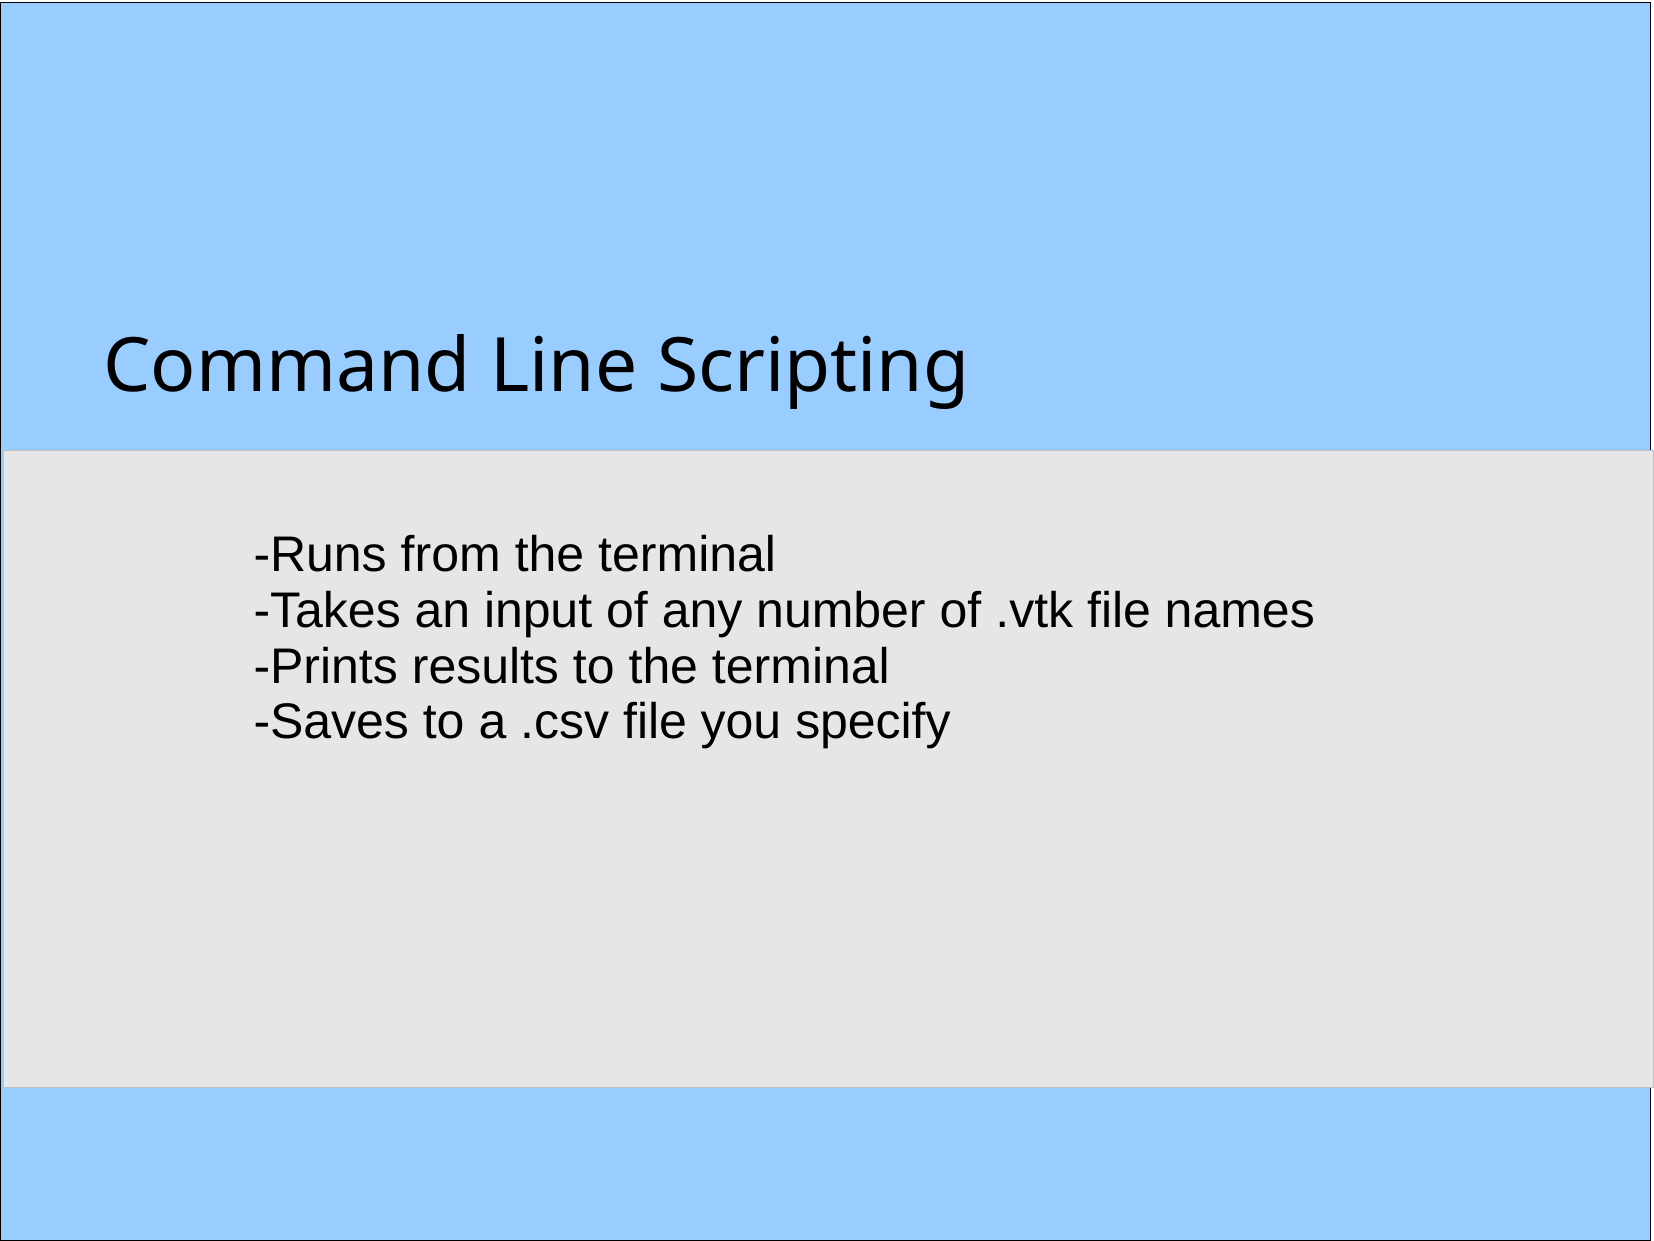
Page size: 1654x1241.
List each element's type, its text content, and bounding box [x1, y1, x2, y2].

text_box Command Line Scripting [88, 303, 1013, 449]
text_box -Runs from the terminal -Takes an input of any number of .vtk file names -Prints results to the terminal -Saves to a .csv file you specify [238, 519, 1331, 757]
text_box [0, 2, 1654, 1241]
